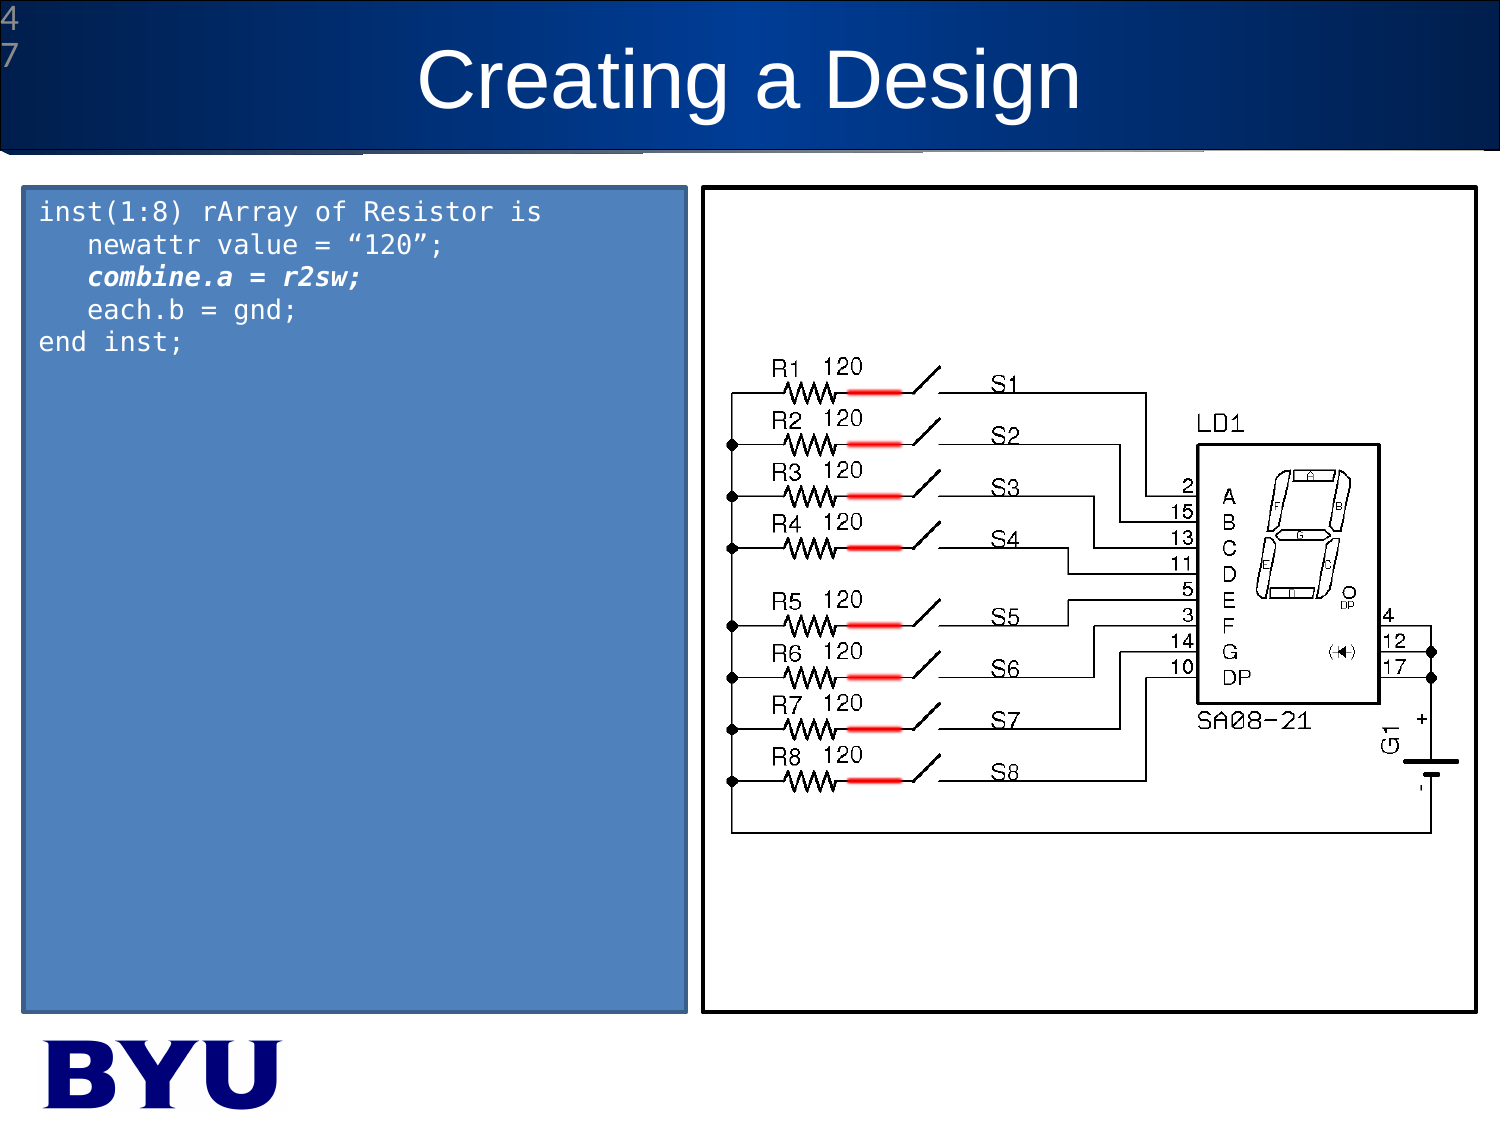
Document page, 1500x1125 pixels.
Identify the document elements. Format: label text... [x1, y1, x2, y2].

text_box inst(1:8) rArray of Resistor is newattr value = “120”; combine.a = r2sw; each.b = gnd; end inst; [23, 187, 686, 1013]
picture [37, 1039, 288, 1111]
title Creating a Design [75, 0, 1425, 150]
text_box [702, 187, 1477, 1013]
picture [714, 338, 1471, 853]
